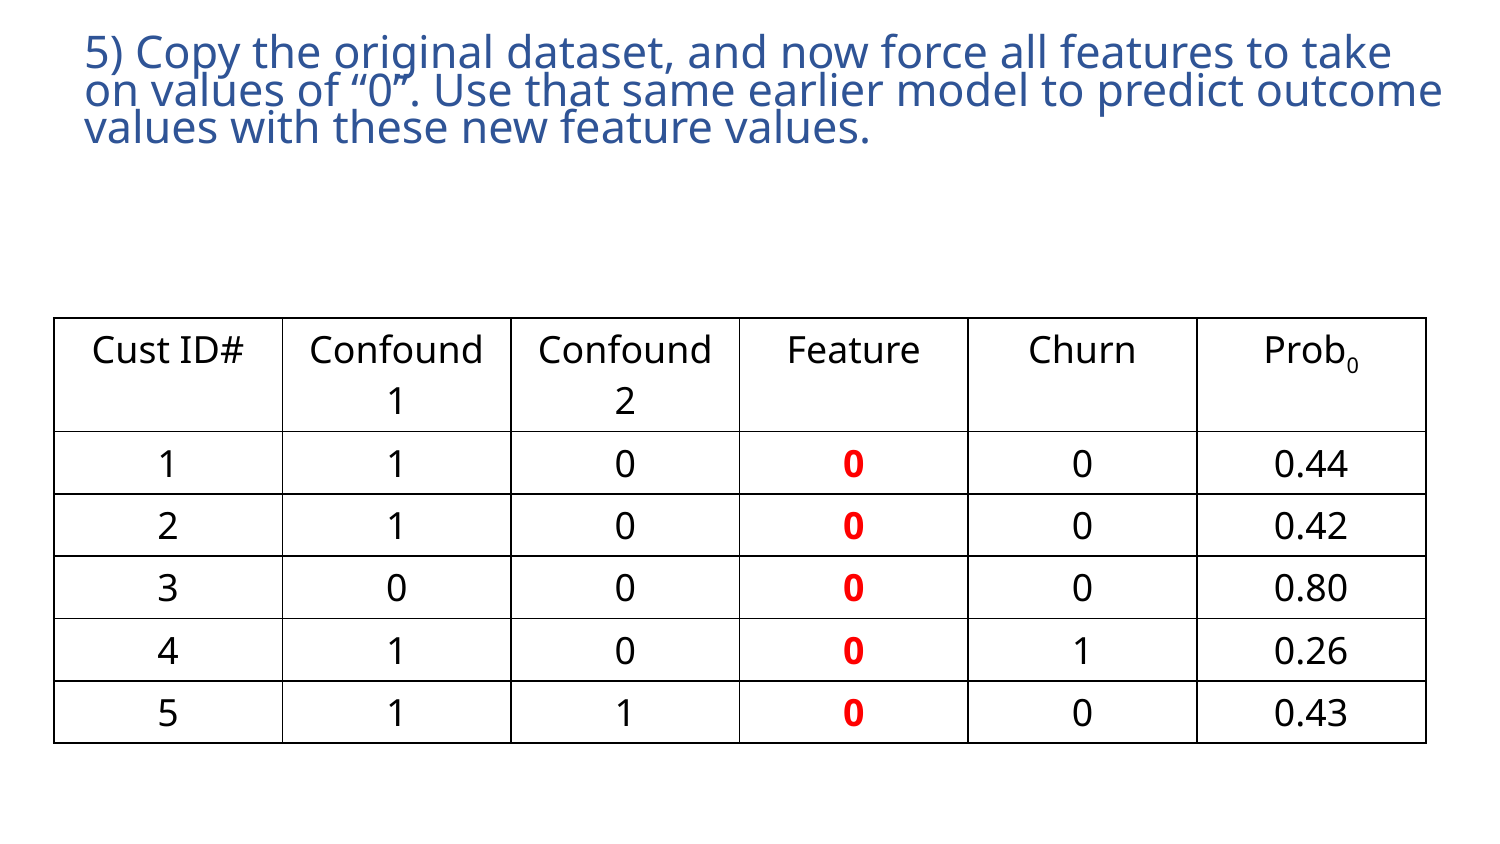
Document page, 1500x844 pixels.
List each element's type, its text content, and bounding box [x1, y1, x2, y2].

table_cell 1 [283, 495, 510, 555]
text_box 5) Copy the original dataset, and now force all features to take on values of “0”. Use that same earlier model to predict outcome values with these new feature values. [72, 26, 1464, 119]
table_cell 2 [55, 495, 282, 555]
table_cell 1 [55, 432, 282, 493]
table_header Feature [740, 319, 967, 431]
table_header Confound 1 [283, 319, 510, 431]
table_cell 0 [512, 495, 739, 555]
table_cell 0 [969, 557, 1196, 618]
table_cell 1 [283, 432, 510, 493]
table_cell 0 [740, 432, 967, 493]
table_cell 1 [283, 619, 510, 680]
table_header Churn [969, 319, 1196, 431]
table_cell 0.42 [1198, 495, 1425, 555]
table_cell 0 [740, 682, 967, 742]
table_cell 4 [55, 619, 282, 680]
table_cell 1 [969, 619, 1196, 680]
table_cell 0.80 [1198, 557, 1425, 618]
table_header Confound 2 [512, 319, 739, 431]
table_cell 0 [283, 557, 510, 618]
table_cell 0 [512, 432, 739, 493]
table_cell 5 [55, 682, 282, 742]
table_cell 0 [740, 557, 967, 618]
table_header Cust ID# [55, 319, 282, 431]
table_header Prob0 [1198, 319, 1425, 431]
table_cell 3 [55, 557, 282, 618]
table_cell 0 [969, 432, 1196, 493]
table_cell 0 [512, 619, 739, 680]
table_cell 0 [740, 495, 967, 555]
table_cell 0 [512, 557, 739, 618]
table_cell 0 [969, 495, 1196, 555]
table_cell 1 [512, 682, 739, 742]
table_cell 1 [283, 682, 510, 742]
table_cell 0.43 [1198, 682, 1425, 742]
table_cell 0 [740, 619, 967, 680]
table_cell 0 [969, 682, 1196, 742]
table_cell 0.26 [1198, 619, 1425, 680]
table_cell 0.44 [1198, 432, 1425, 493]
